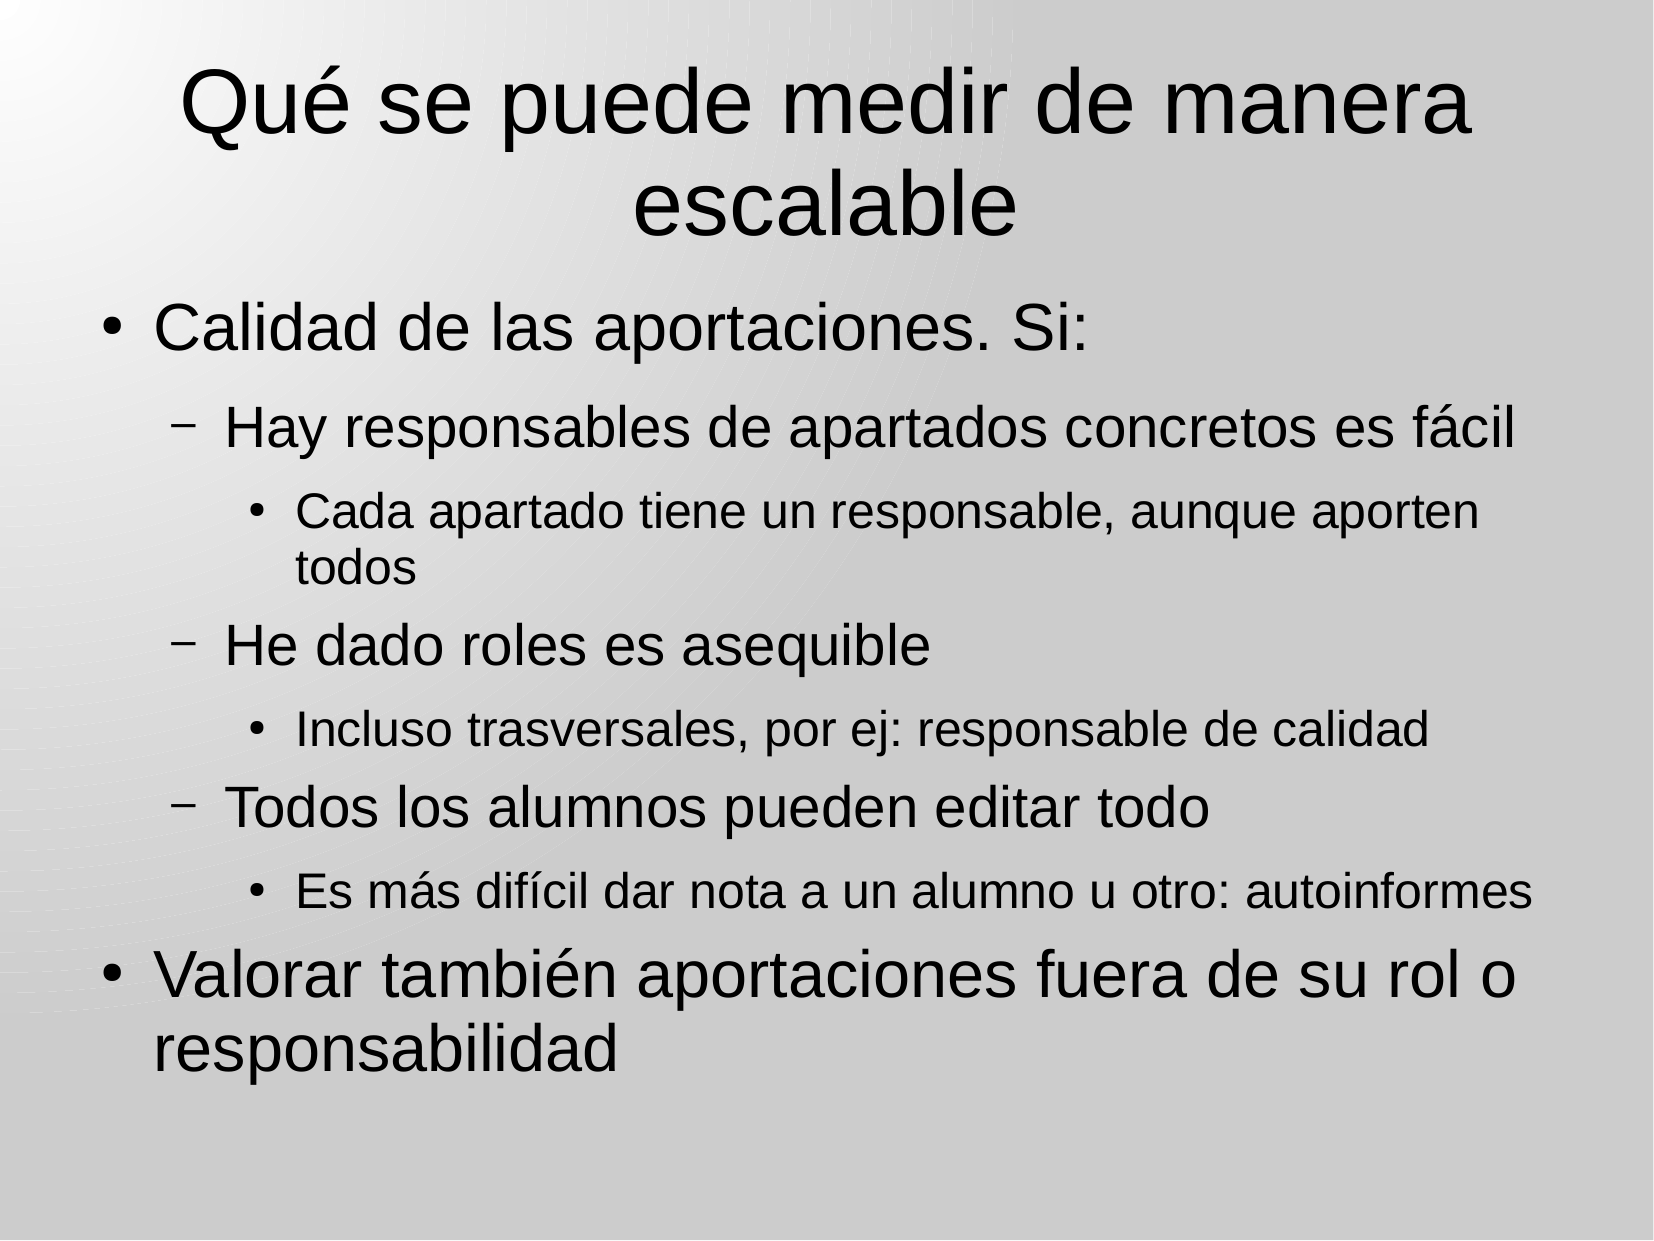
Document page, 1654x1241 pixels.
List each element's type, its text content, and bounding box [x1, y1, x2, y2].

title Qué se puede medir de manera escalable [82, 49, 1571, 257]
list Calidad de las aportaciones. Si: Hay responsables de apartados concretos es fácil Cada apartado tiene un responsable, aunque aporten todos He dado roles es asequible Incluso trasversales, por ej: responsable de calidad Todos los alumnos pueden editar todo Es más difícil dar nota a un alumno u otro: autoinformes Valorar también aportaciones fuera de su rol o responsabilidad [82, 290, 1538, 1109]
